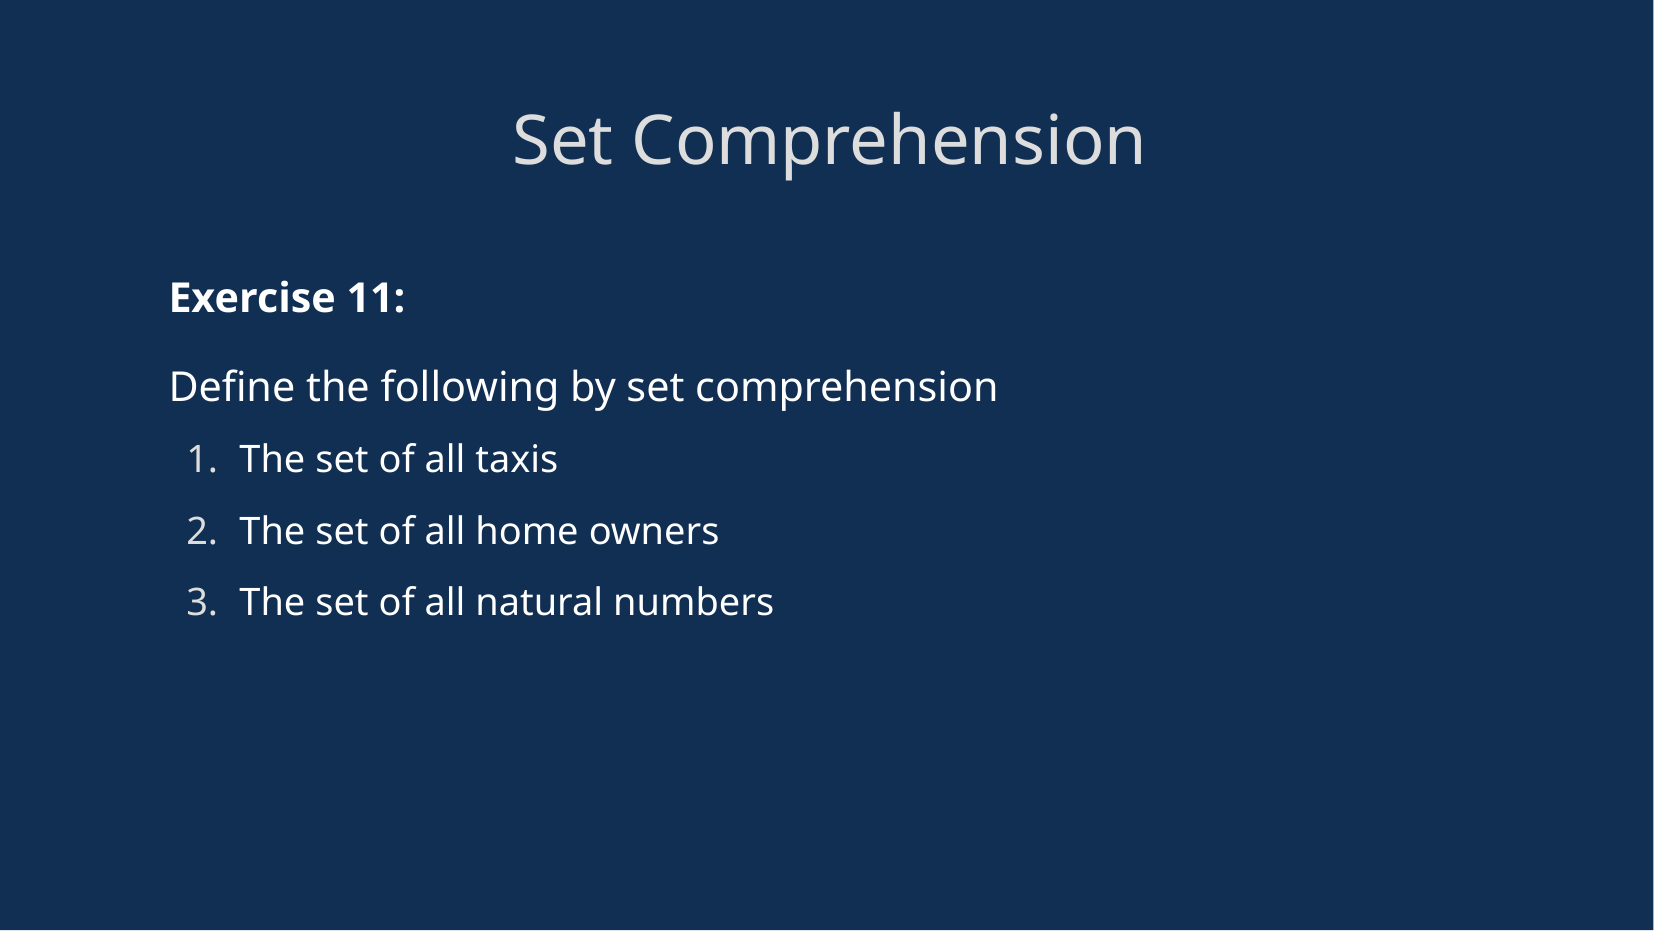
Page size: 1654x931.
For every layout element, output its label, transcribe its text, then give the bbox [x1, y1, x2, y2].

title Set Comprehension [97, 56, 1563, 220]
list Exercise 11: Define the following by set comprehension The set of all taxis The set of all home owners The set of all natural numbers [97, 268, 1563, 806]
